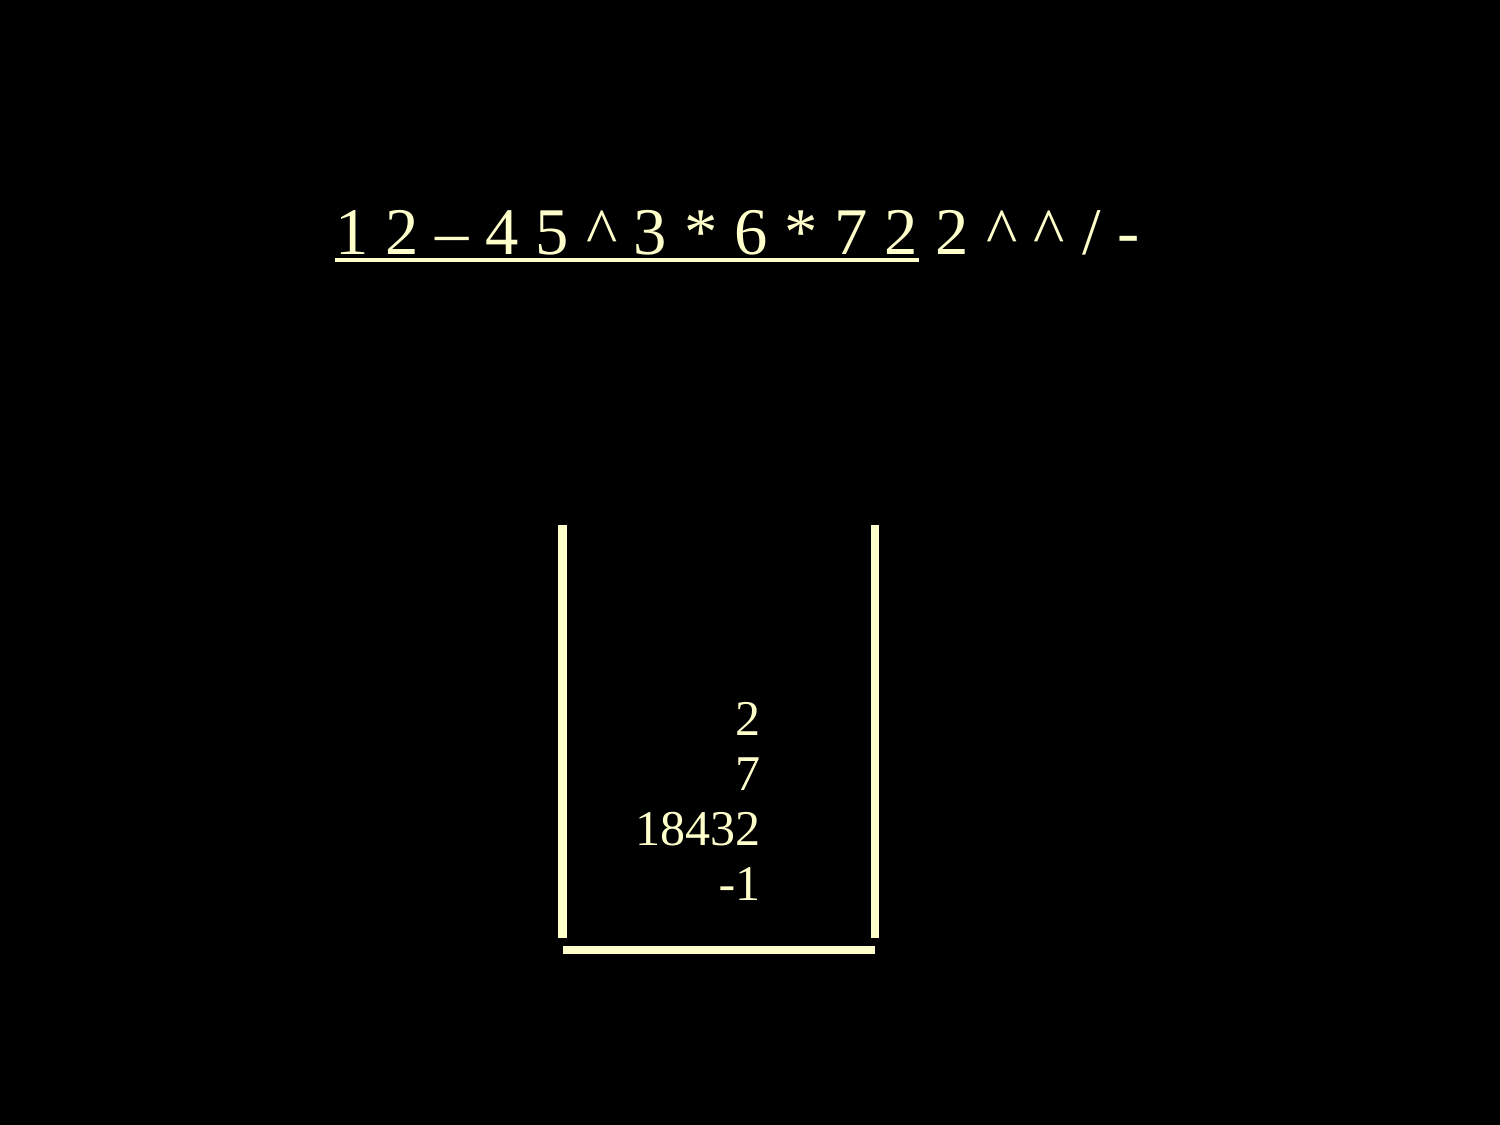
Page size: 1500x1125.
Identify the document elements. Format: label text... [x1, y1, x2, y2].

text_box 1 2 – 4 5 ^ 3 * 6 * 7 2 2 ^ ^ / - [320, 187, 1155, 277]
text_box 2 7 18432 -1 [599, 682, 775, 920]
